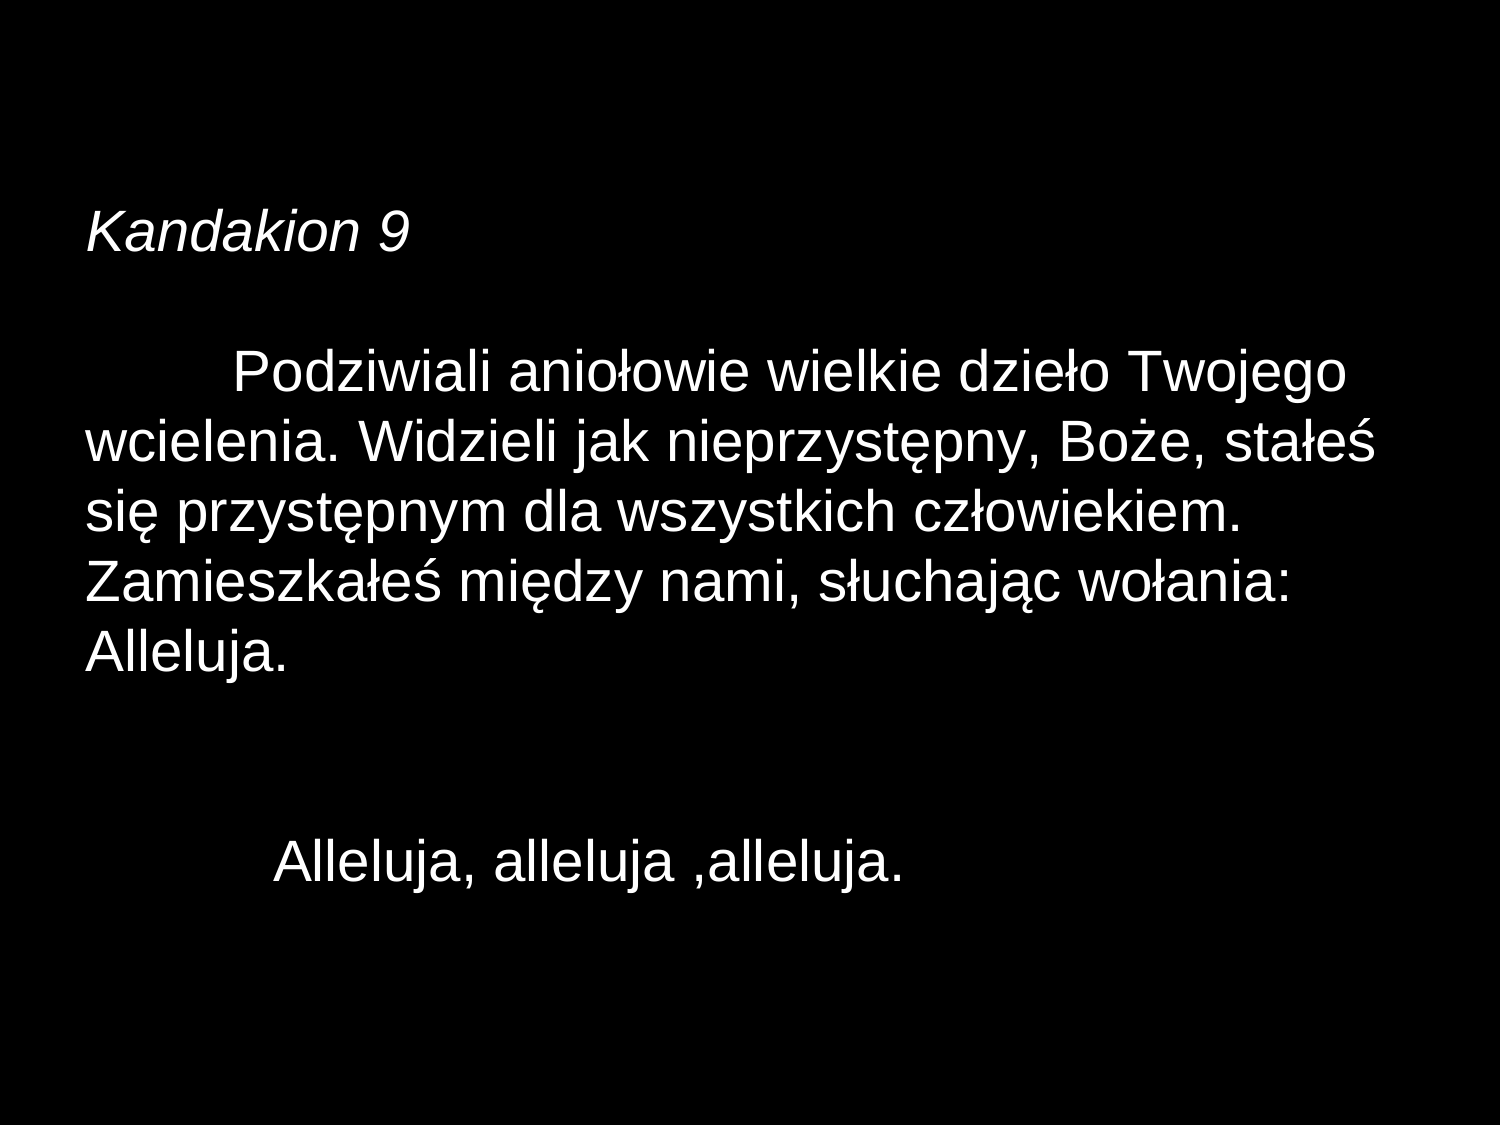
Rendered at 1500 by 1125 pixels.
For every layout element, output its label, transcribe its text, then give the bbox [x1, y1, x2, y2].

text_box Kandakion 9 Podziwiali aniołowie wielkie dzieło Twojego wcielenia. Widzieli jak nieprzystępny, Boże, stałeś się przystępnym dla wszystkich człowiekiem. Zamieszkałeś między nami, słuchając wołania: Alleluja. Alleluja, alleluja ,alleluja. [70, 185, 1465, 1041]
